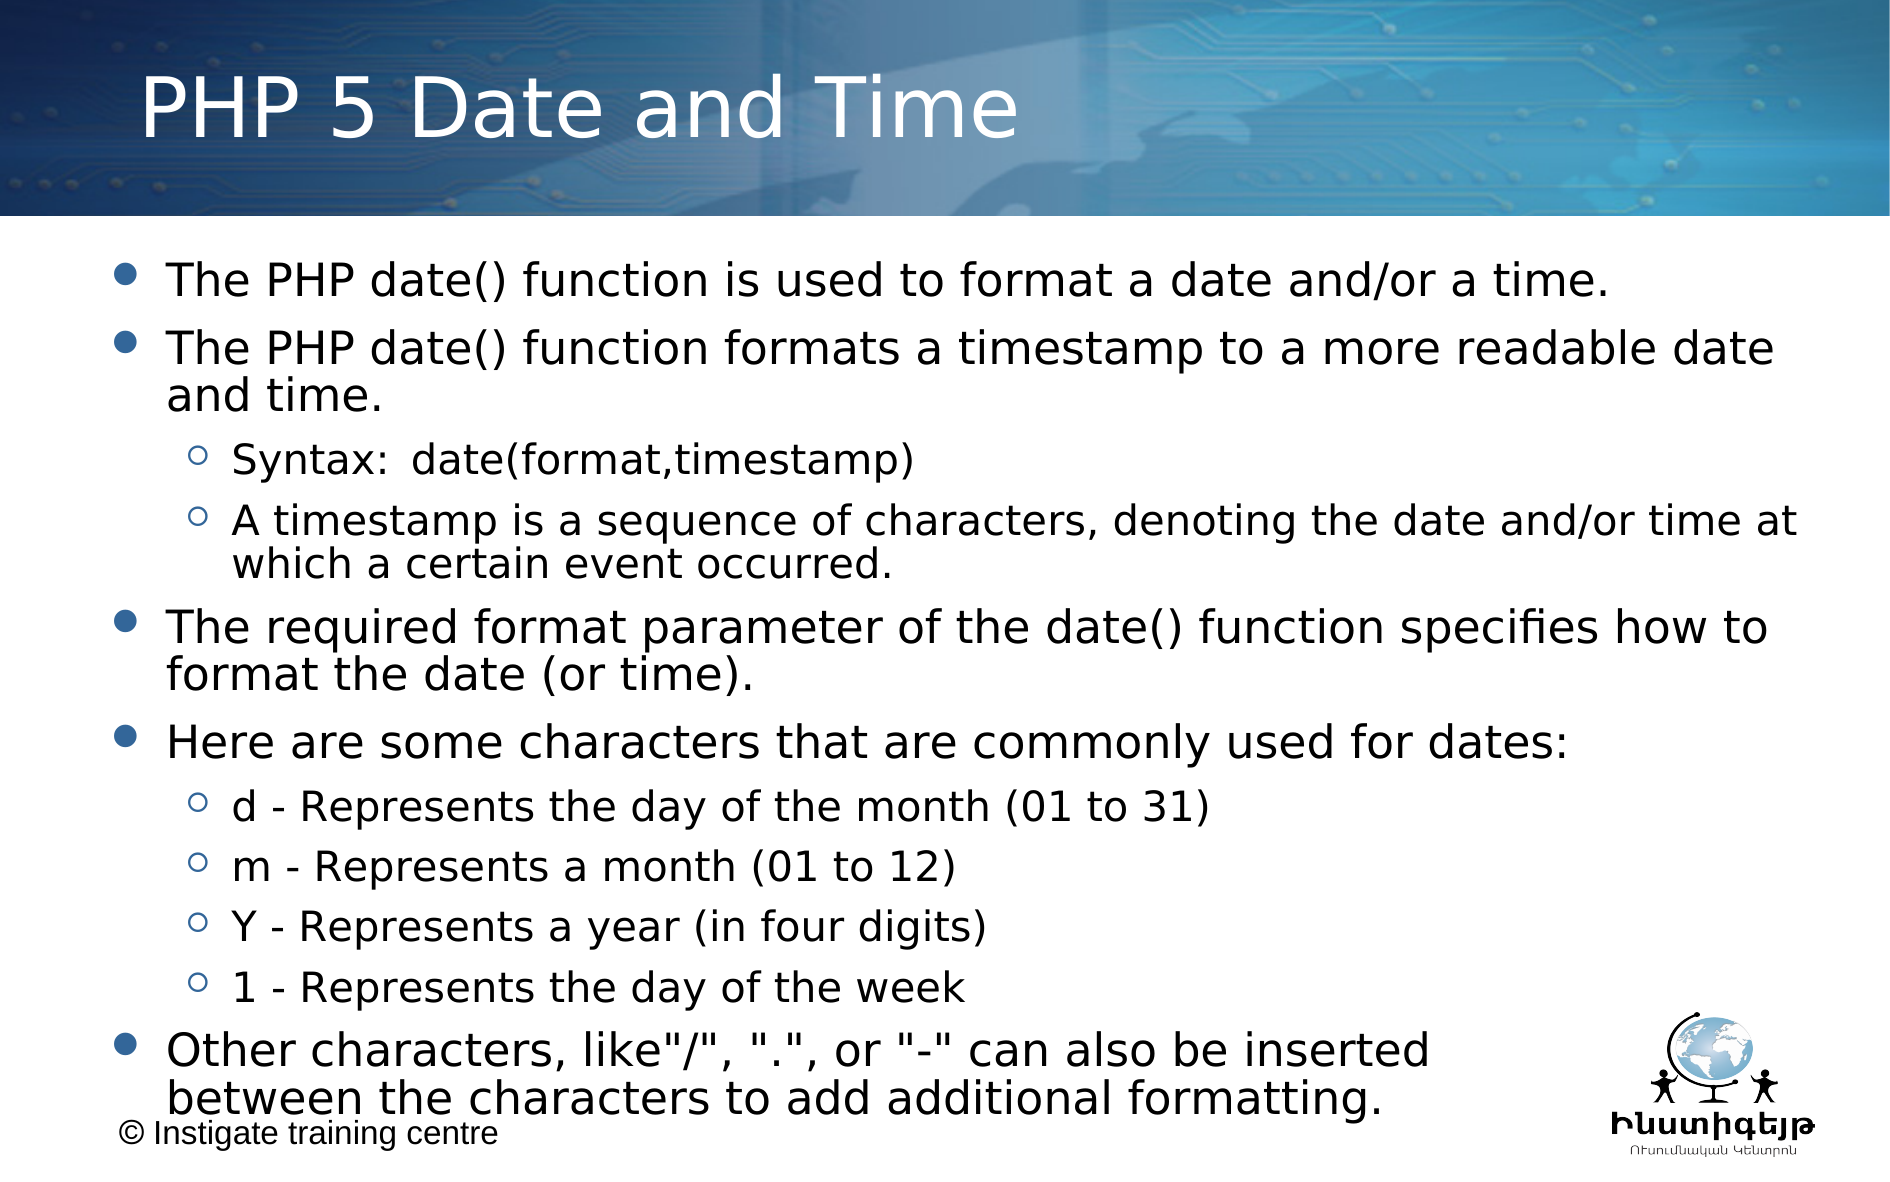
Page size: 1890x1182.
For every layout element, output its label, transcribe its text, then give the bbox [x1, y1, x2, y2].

picture [0, 0, 1890, 216]
list The PHP date() function is used to format a date and/or a time. The PHP date() function formats a timestamp to a more readable date and time. Syntax: date(format,timestamp) A timestamp is a sequence of characters, denoting the date and/or time at which a certain event occurred. The required format parameter of the date() function specifies how to format the date (or time). Here are some characters that are commonly used for dates: d - Represents the day of the month (01 to 31) m - Represents a month (01 to 12) Y - Represents a year (in four digits) 1 - Represents the day of the week Other characters, like"/", ".", or "-" can also be inserted between the characters to add additional formatting. [110, 258, 1801, 287]
picture [1612, 1012, 1815, 1157]
